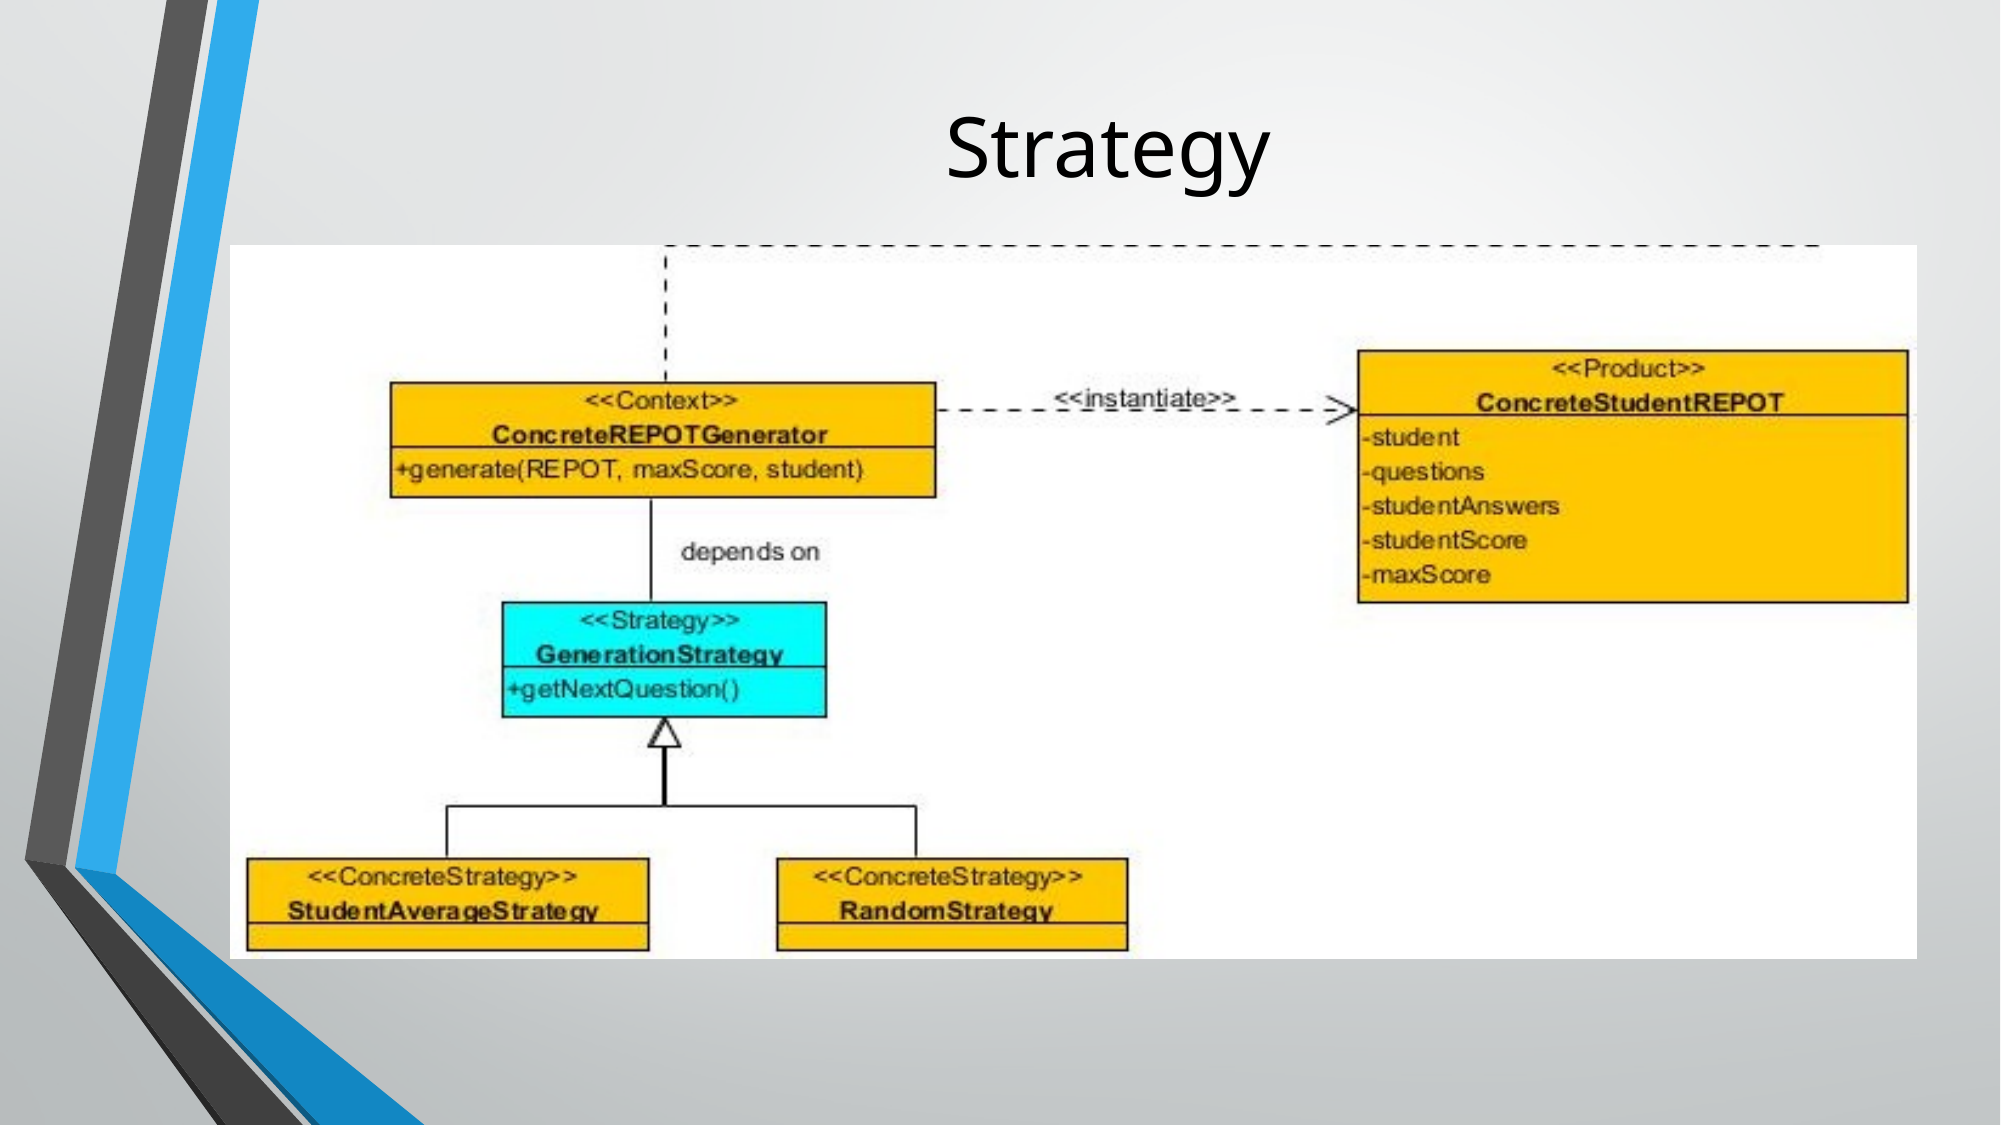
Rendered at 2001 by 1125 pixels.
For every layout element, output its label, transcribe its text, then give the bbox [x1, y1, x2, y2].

title Strategy [702, 41, 1514, 245]
picture [230, 245, 1917, 959]
